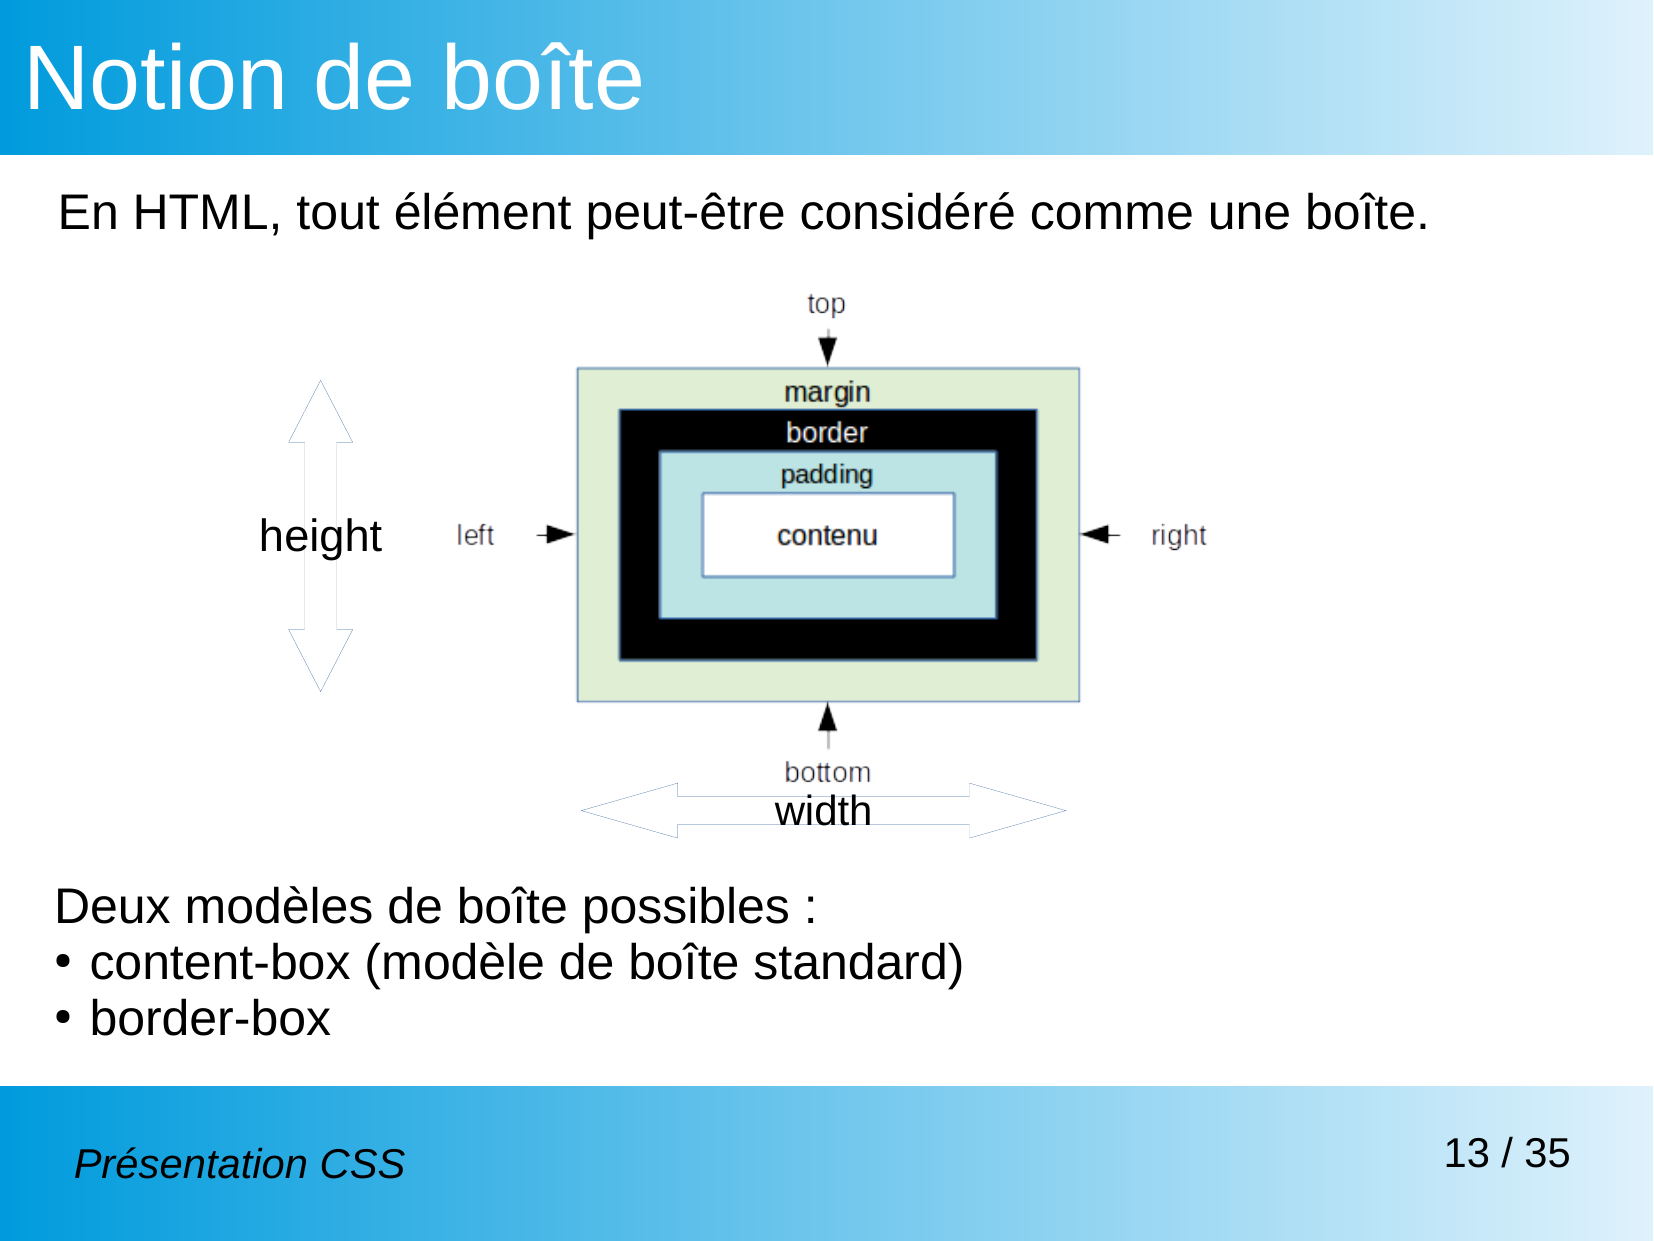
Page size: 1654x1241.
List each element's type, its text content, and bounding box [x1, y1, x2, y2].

picture [257, 280, 1240, 839]
text_box En HTML, tout élément peut-être considéré comme une boîte. [42, 176, 1641, 248]
text_box Deux modèles de boîte possibles : content-box (modèle de boîte standard) border-box [39, 871, 997, 1055]
title Notion de boîte [23, 25, 1512, 130]
